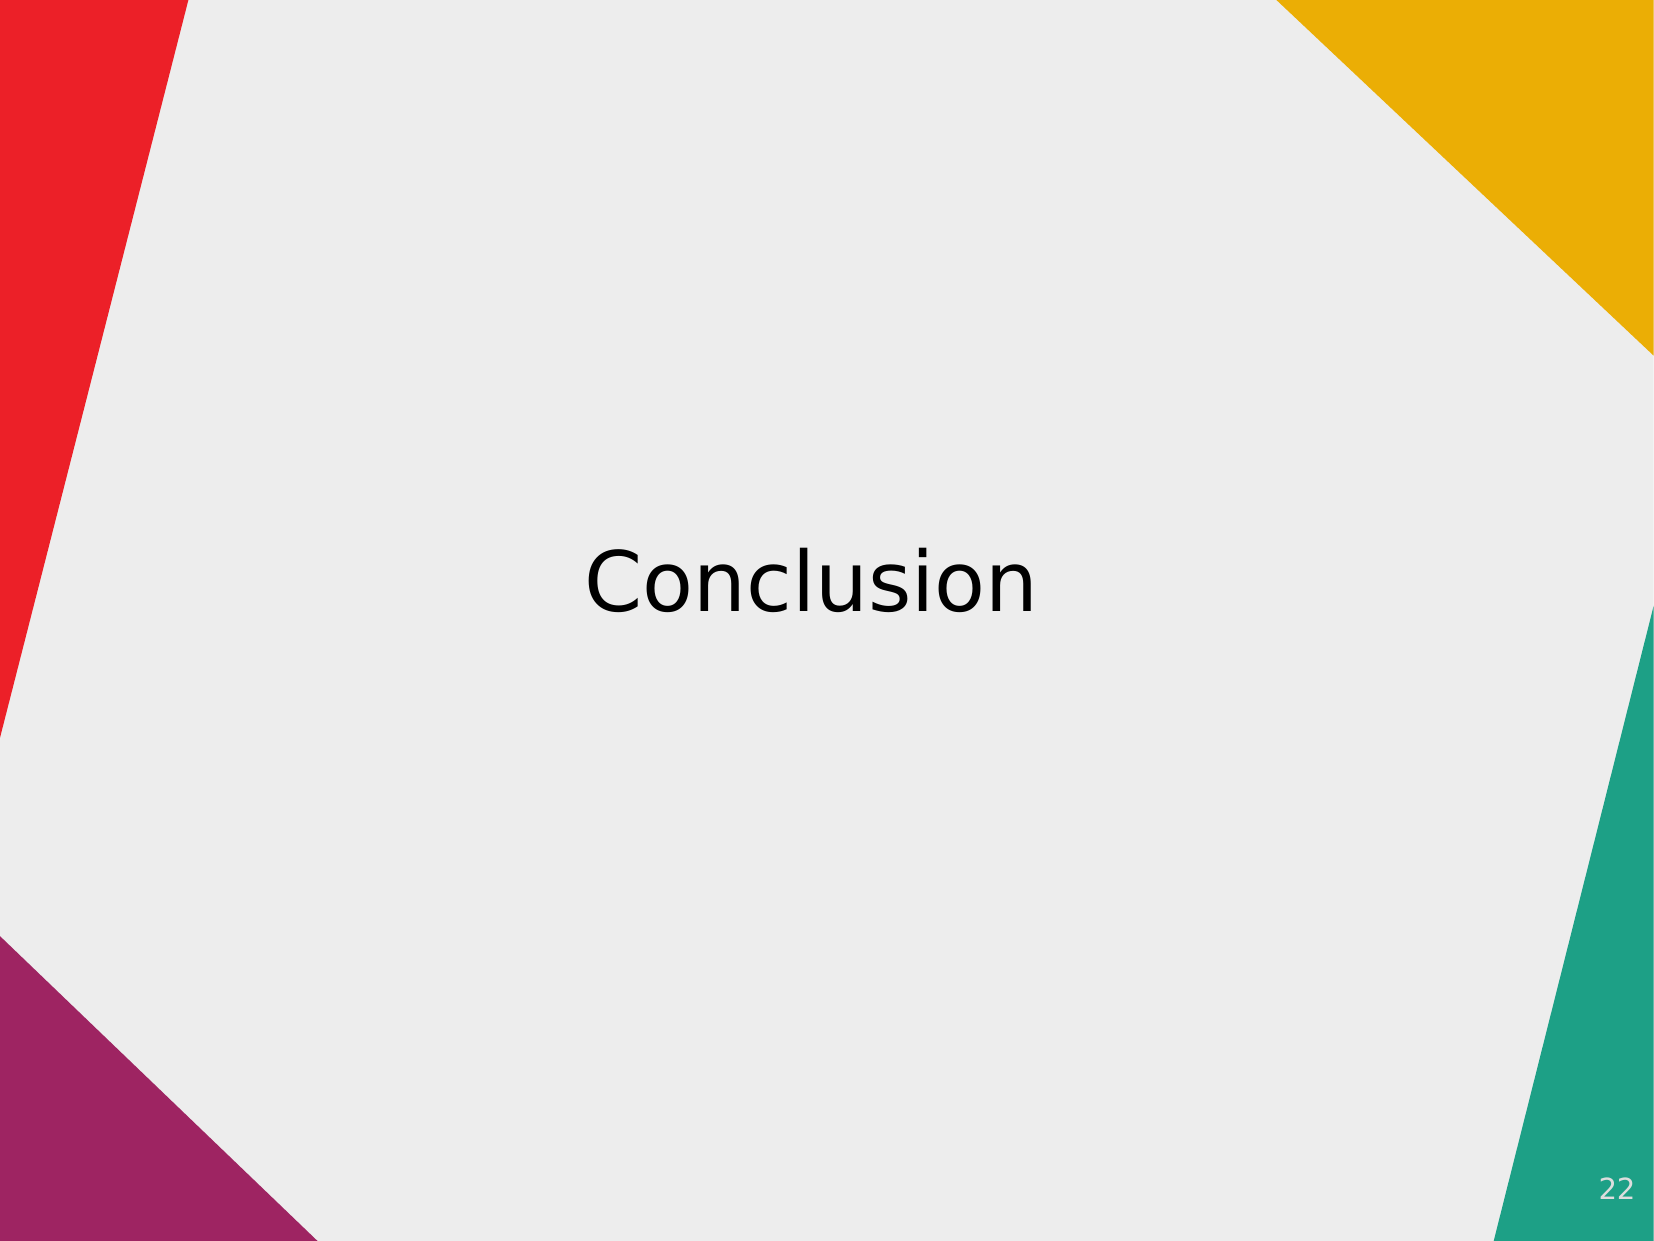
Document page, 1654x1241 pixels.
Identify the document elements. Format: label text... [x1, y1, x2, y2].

title Conclusion [99, 484, 1524, 682]
